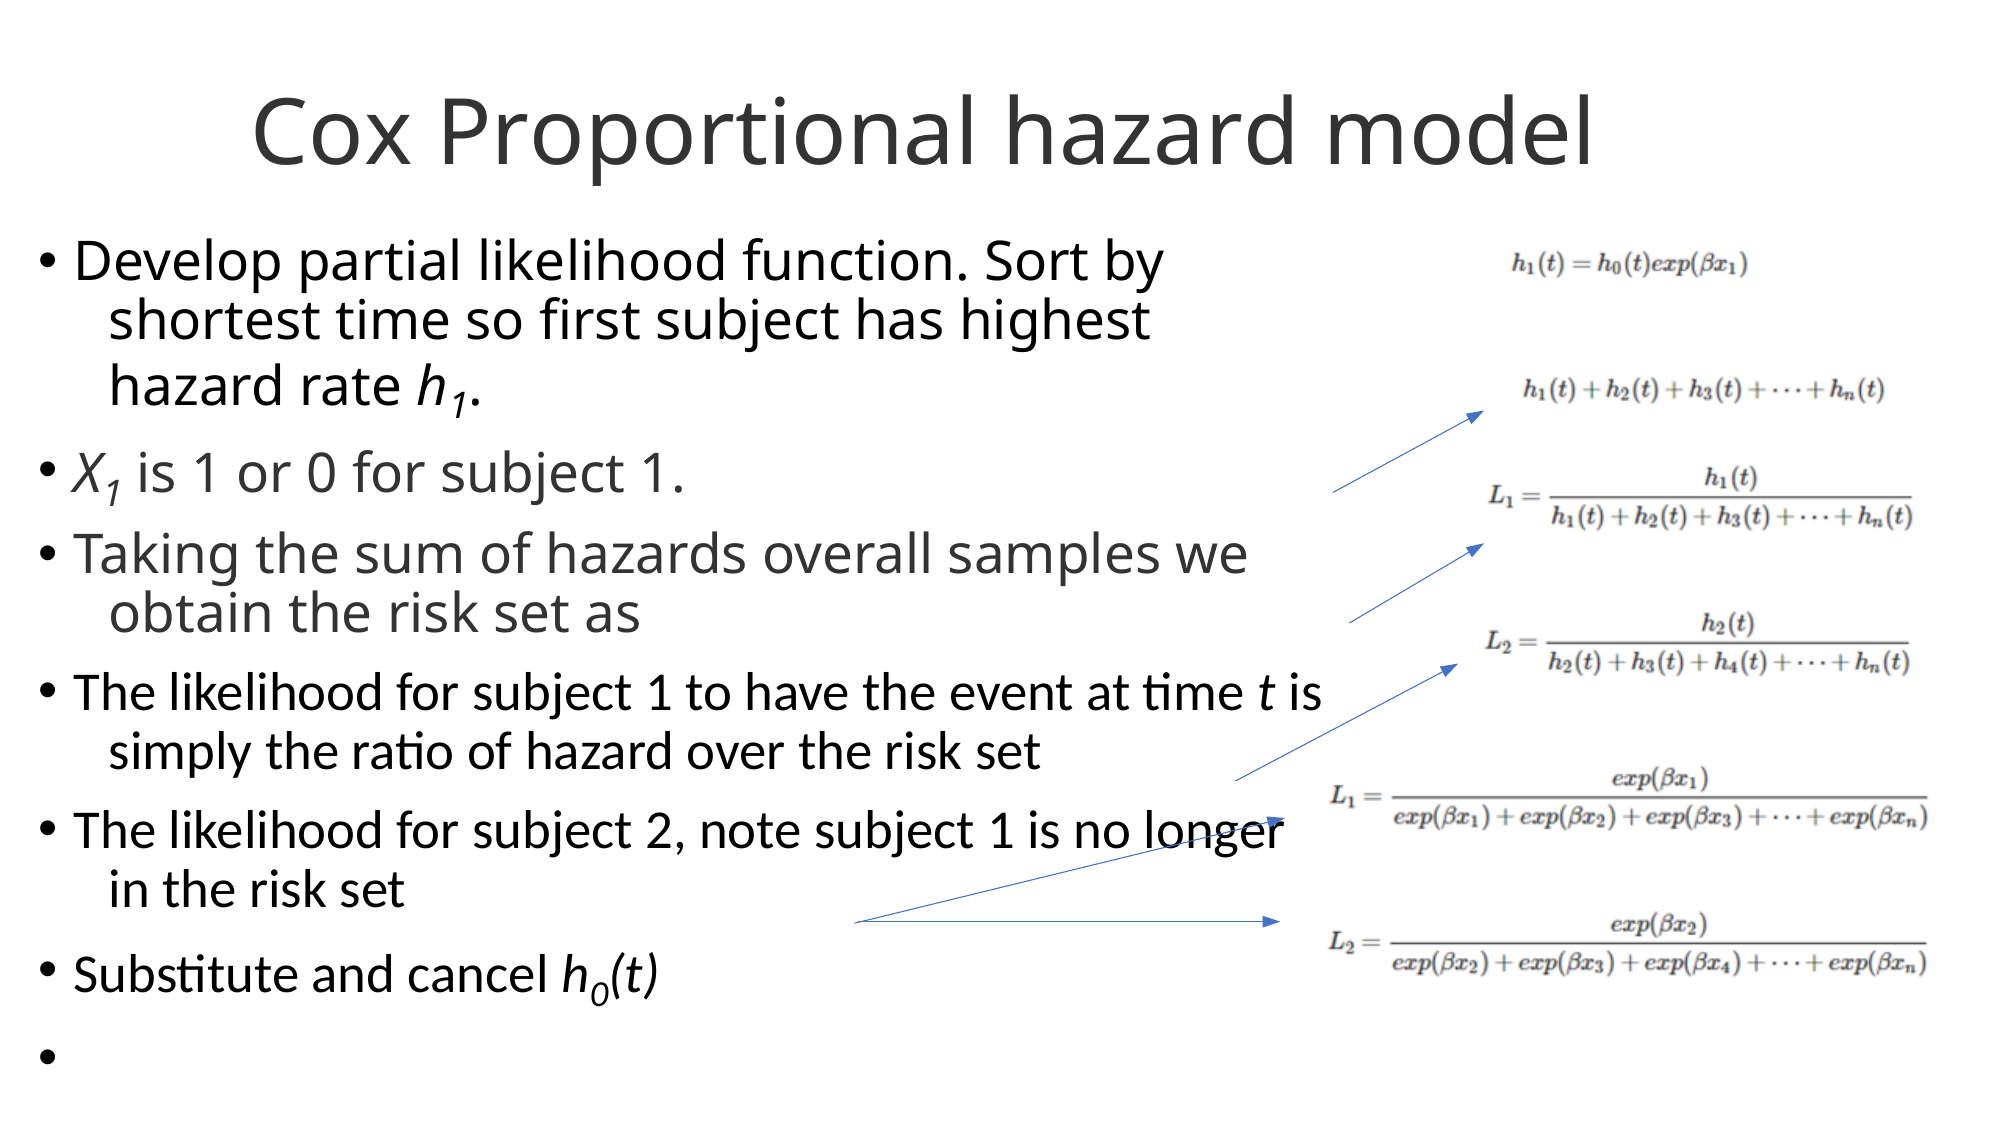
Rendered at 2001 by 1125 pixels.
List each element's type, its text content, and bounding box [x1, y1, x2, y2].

picture [1350, 743, 1969, 845]
picture [1446, 594, 1963, 688]
picture [1460, 233, 1787, 292]
picture [1350, 891, 1946, 987]
picture [1446, 441, 1969, 544]
list Develop partial likelihood function. Sort by shortest time so first subject has highest hazard rate h1. X1 is 1 or 0 for subject 1. Taking the sum of hazards overall samples we obtain the risk set as The likelihood for subject 1 to have the event at time t is simply the ratio of hazard over the risk set The likelihood for subject 2, note subject 1 is no longer in the risk set Substitute and cancel h0(t) [23, 225, 1350, 1021]
text_box Cox Proportional hazard model [85, 77, 1898, 203]
picture [1498, 360, 1918, 420]
